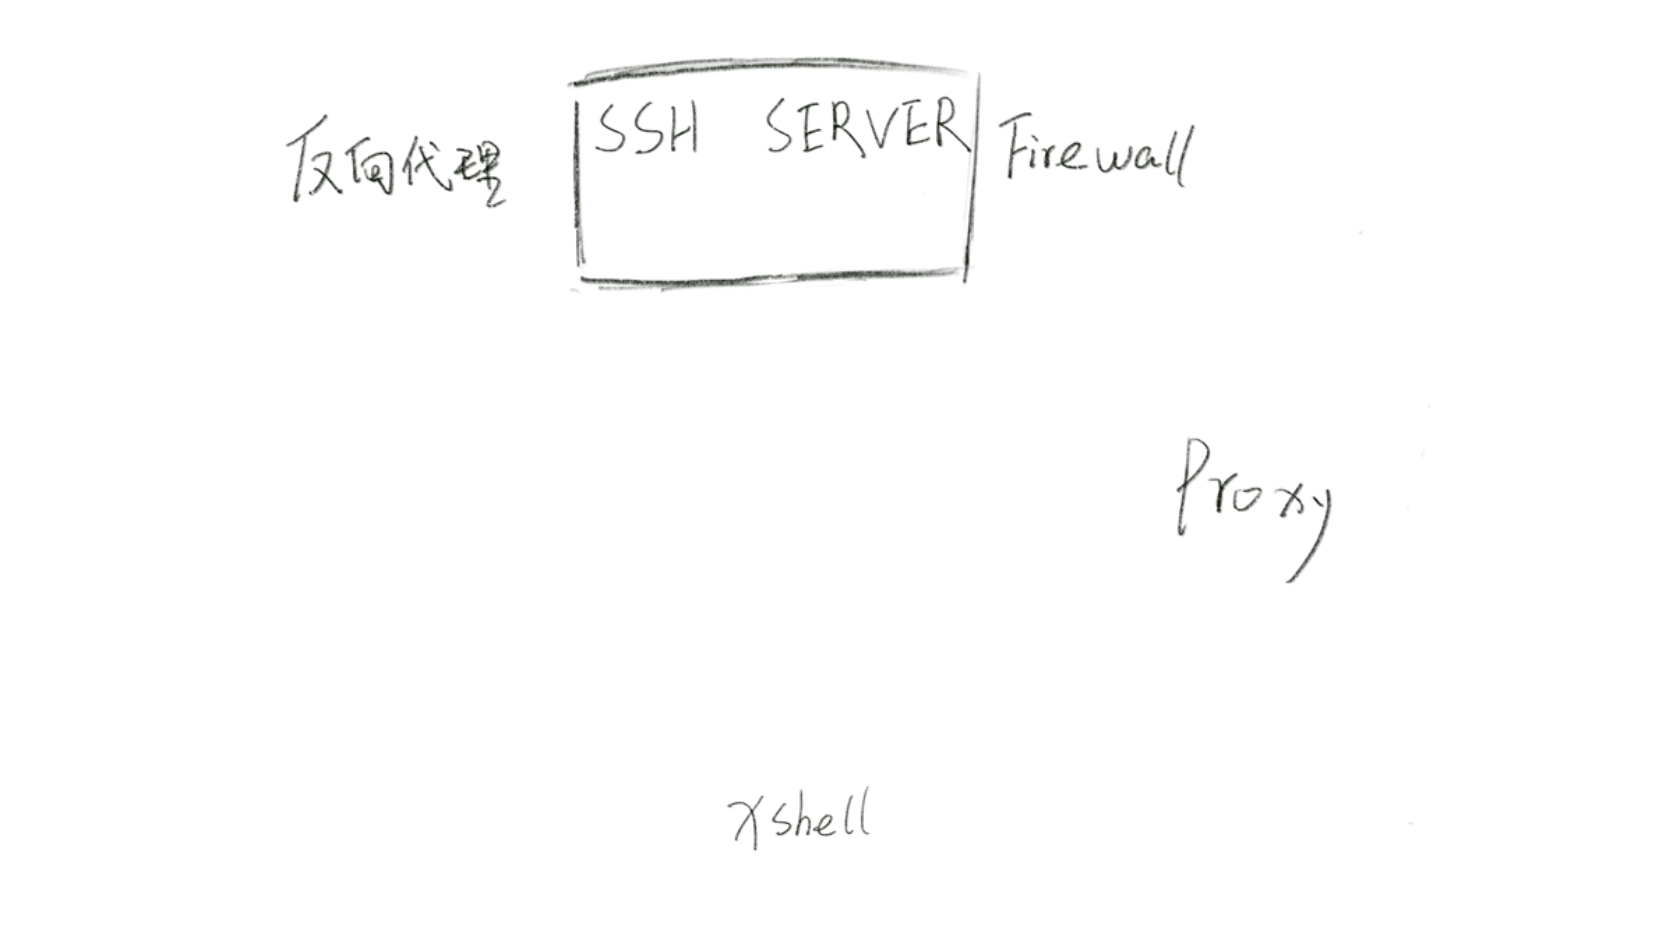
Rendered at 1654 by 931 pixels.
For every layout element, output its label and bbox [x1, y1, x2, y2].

picture [208, 0, 1450, 929]
